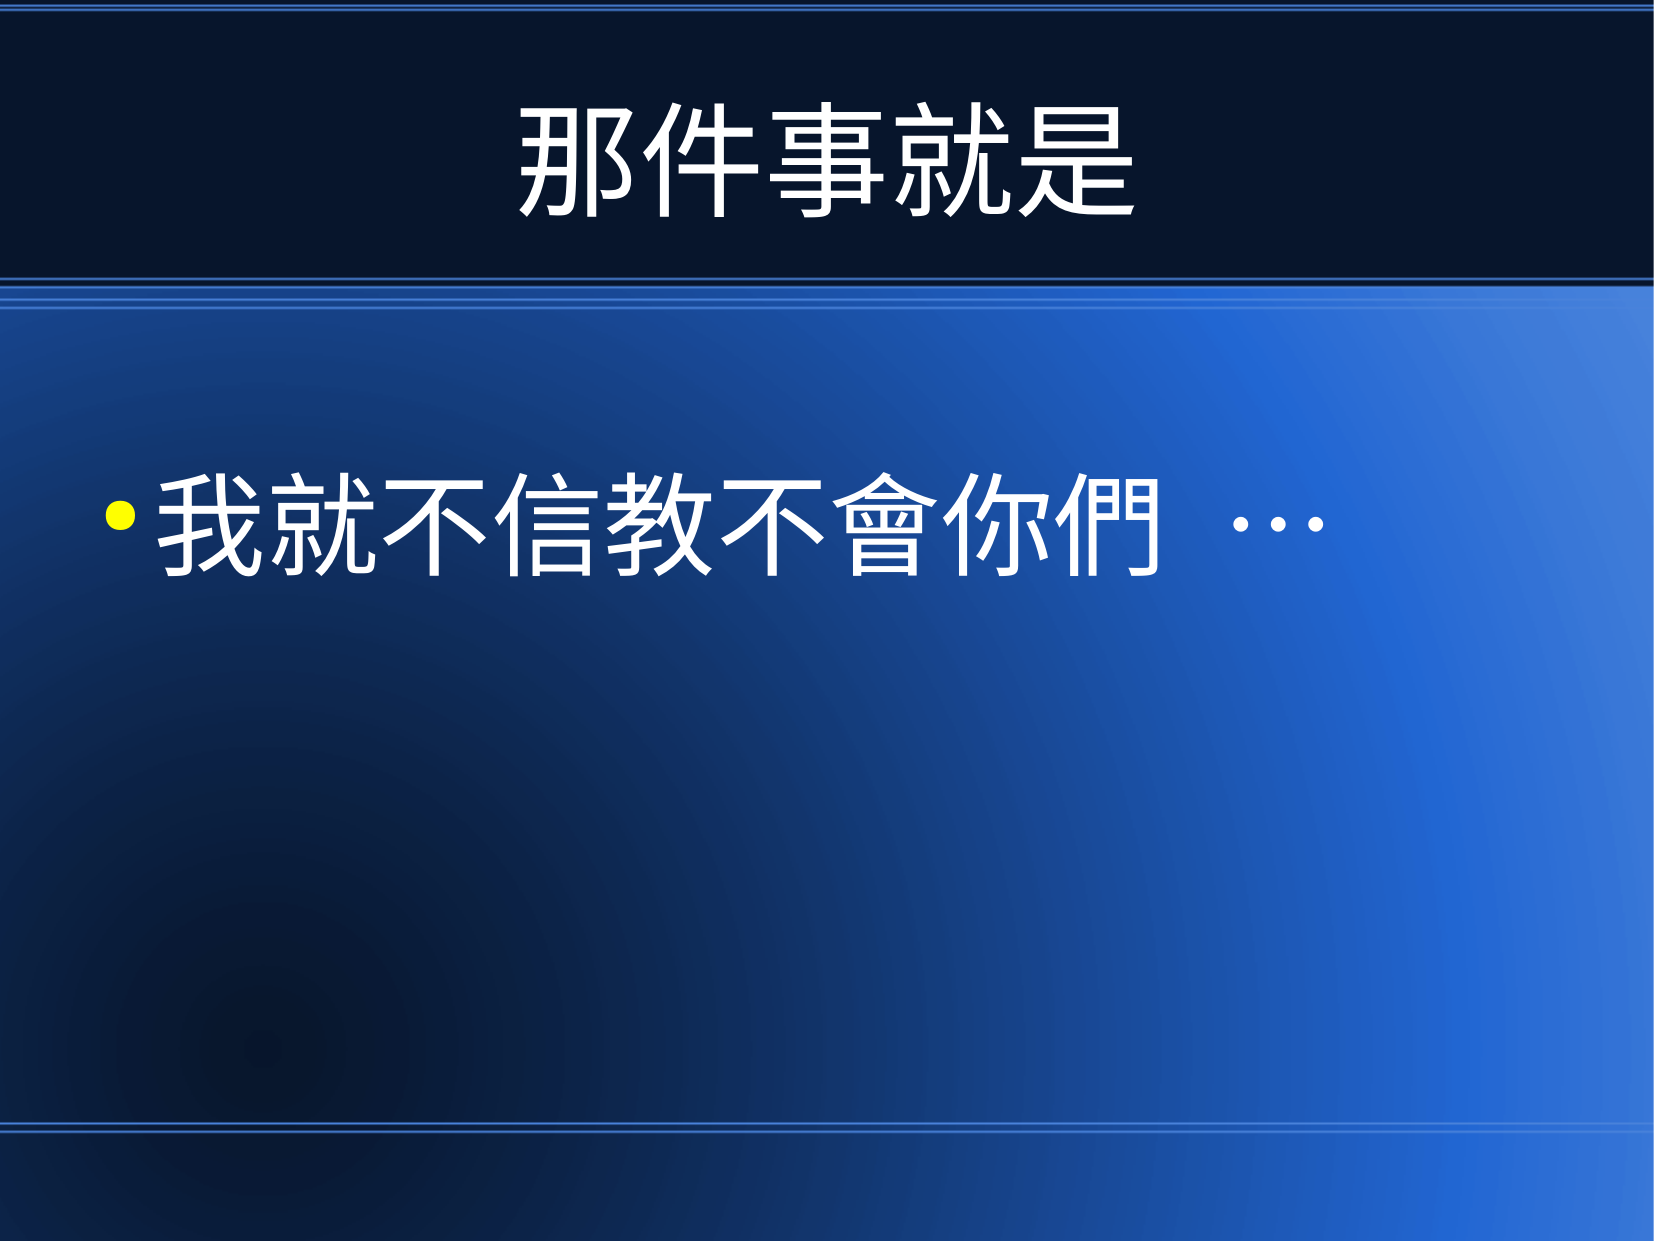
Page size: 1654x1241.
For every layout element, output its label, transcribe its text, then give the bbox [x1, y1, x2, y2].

list 我就不信教不會你們 … [82, 355, 1571, 1241]
picture [0, 0, 1654, 1241]
title 那件事就是 [82, 49, 1571, 257]
